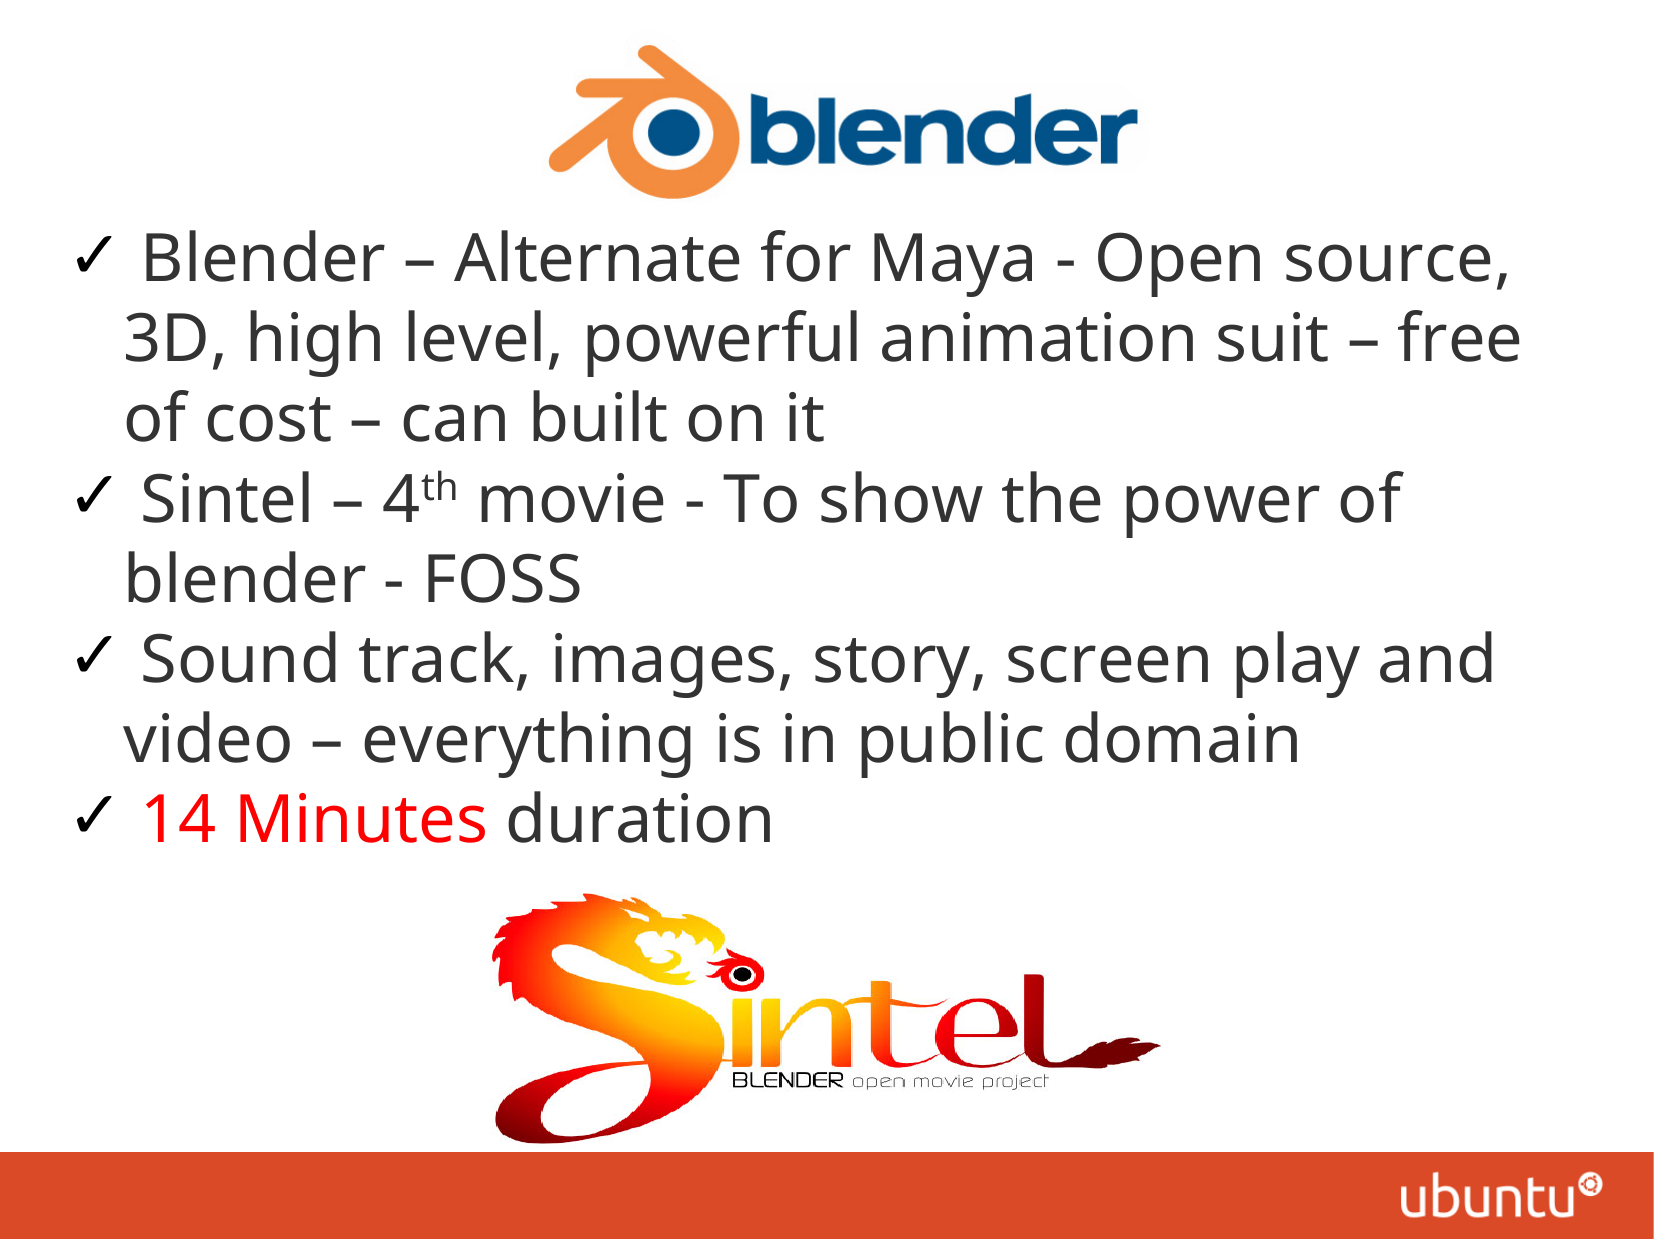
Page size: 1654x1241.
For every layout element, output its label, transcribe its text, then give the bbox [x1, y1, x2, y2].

picture [531, 29, 1157, 216]
picture [0, 885, 1654, 1239]
list Blender – Alternate for Maya - Open source, 3D, high level, powerful animation suit – free of cost – can built on it Sintel – 4th movie - To show the power of blender - FOSS Sound track, images, story, screen play and video – everything is in public domain 14 Minutes duration [59, 206, 1571, 886]
